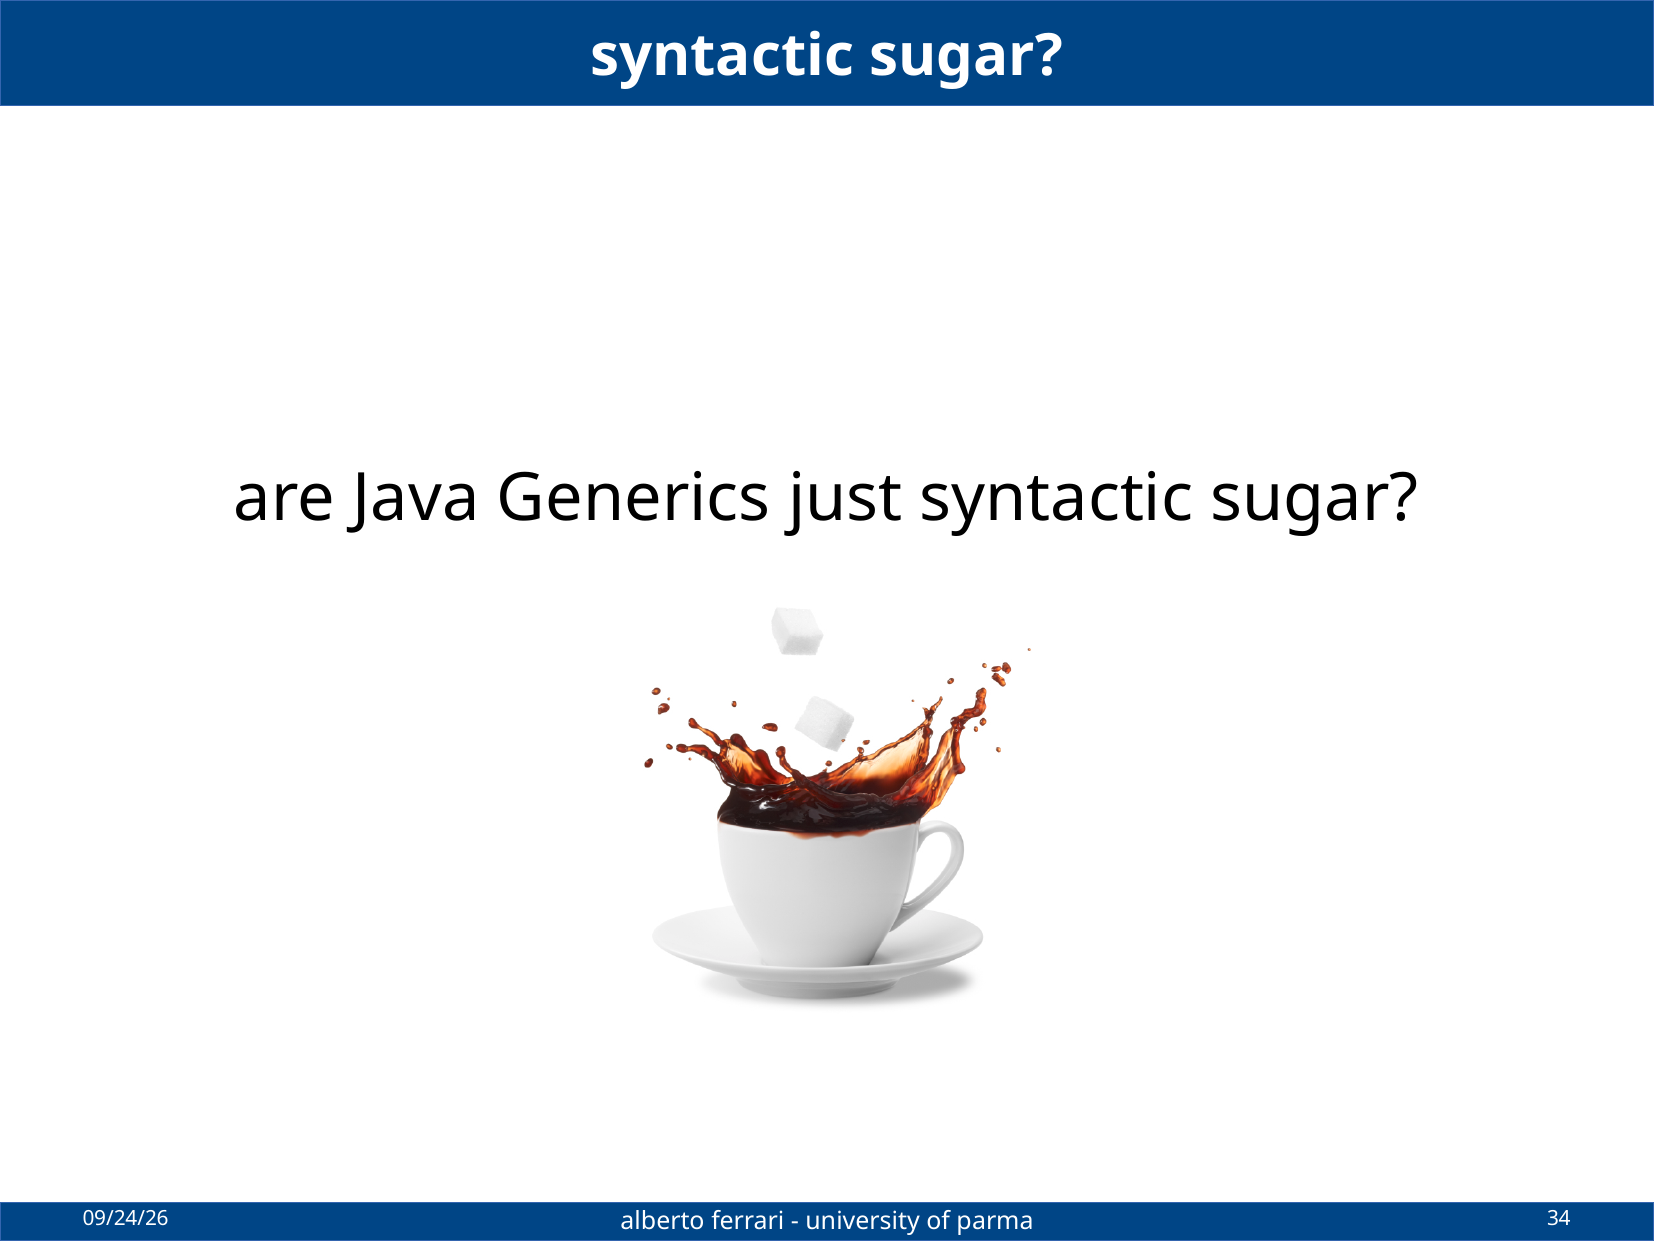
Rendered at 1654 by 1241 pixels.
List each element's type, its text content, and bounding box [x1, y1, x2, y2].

picture [596, 592, 1040, 1036]
title syntactic sugar? [0, 0, 1654, 106]
subtitle are Java Generics just syntactic sugar? [82, 135, 1571, 855]
